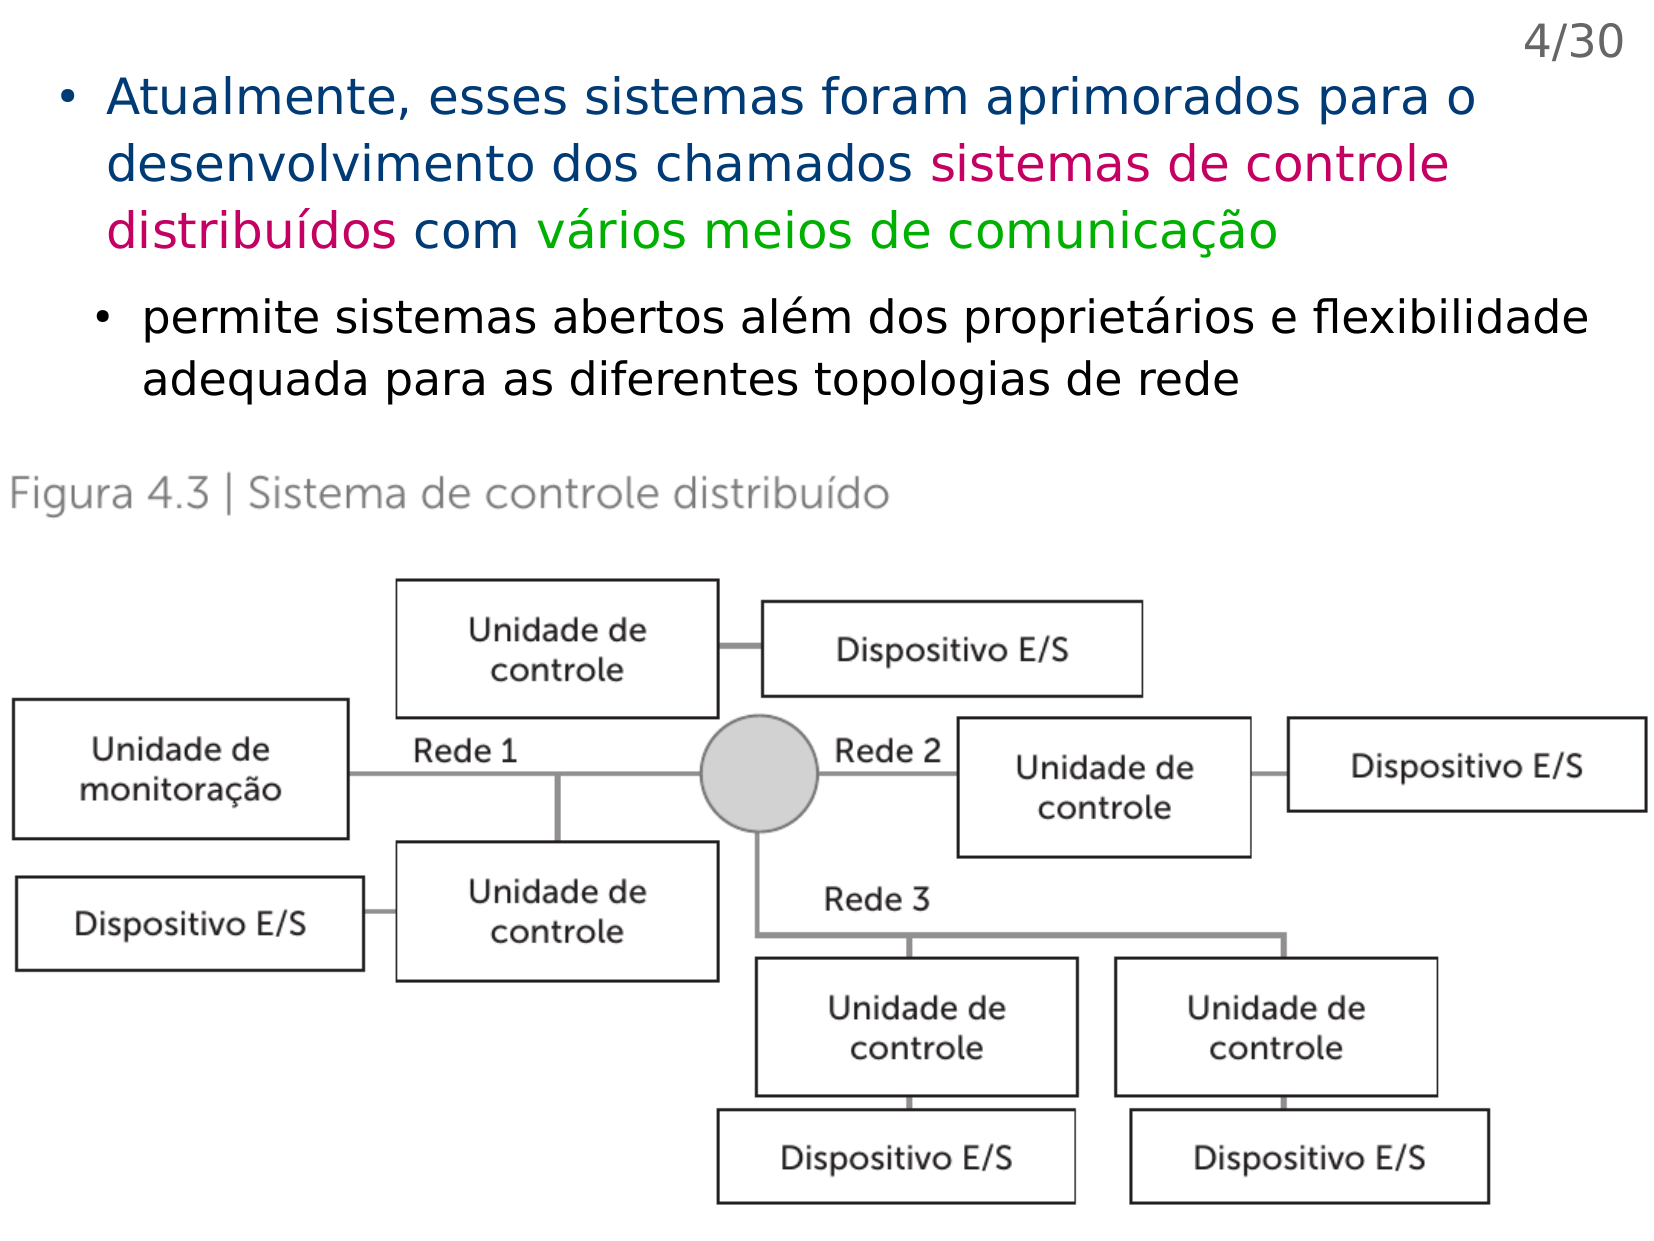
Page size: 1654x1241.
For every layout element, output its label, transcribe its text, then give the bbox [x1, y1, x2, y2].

list Atualmente, esses sistemas foram aprimorados para o desenvolvimento dos chamados sistemas de controle distribuídos com vários meios de comunicação permite sistemas abertos além dos proprietários e flexibilidade adequada para as diferentes topologias de rede [59, 59, 1625, 467]
picture [0, 467, 1654, 1211]
